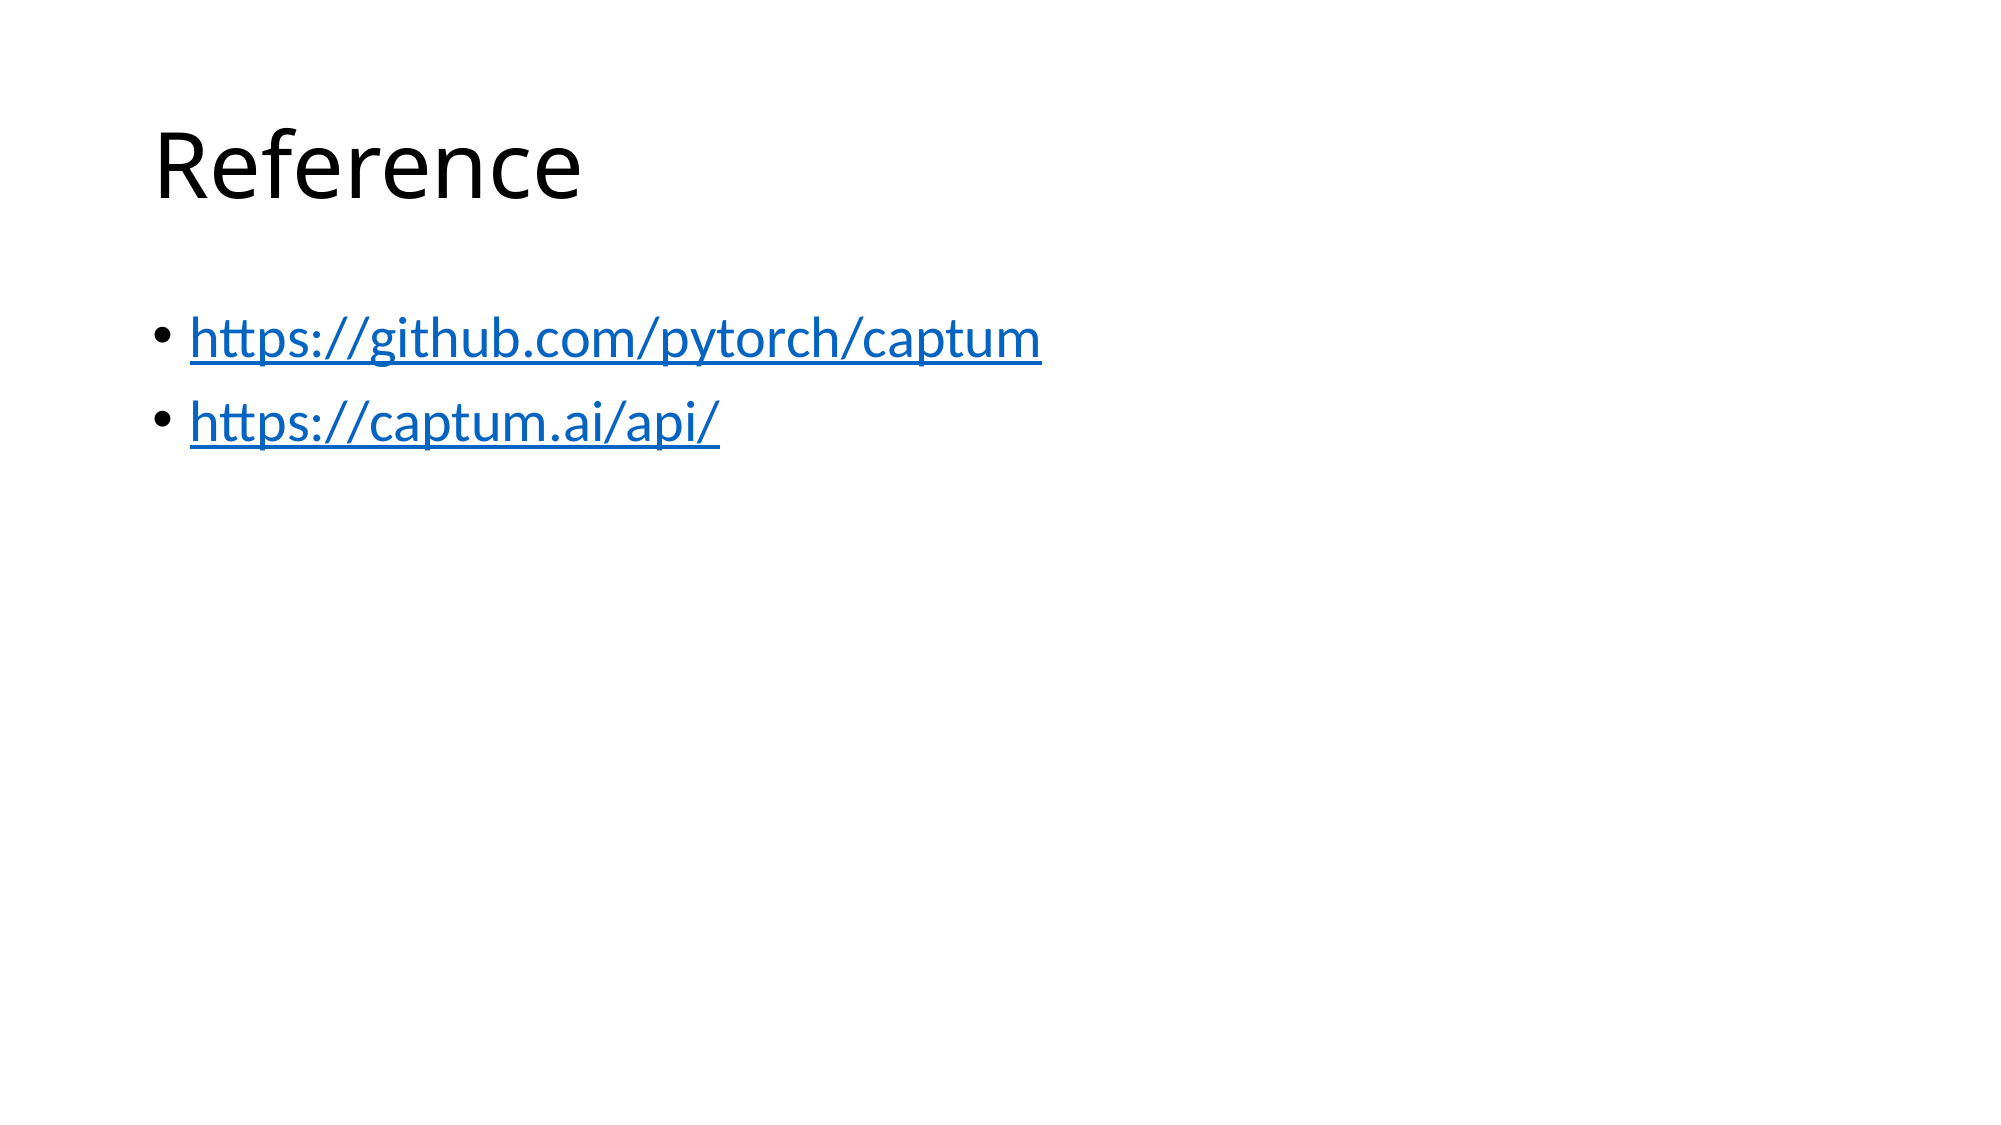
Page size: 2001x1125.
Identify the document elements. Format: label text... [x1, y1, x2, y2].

title Reference [137, 59, 1863, 278]
list https://github.com/pytorch/captum https://captum.ai/api/ [137, 299, 1863, 1014]
